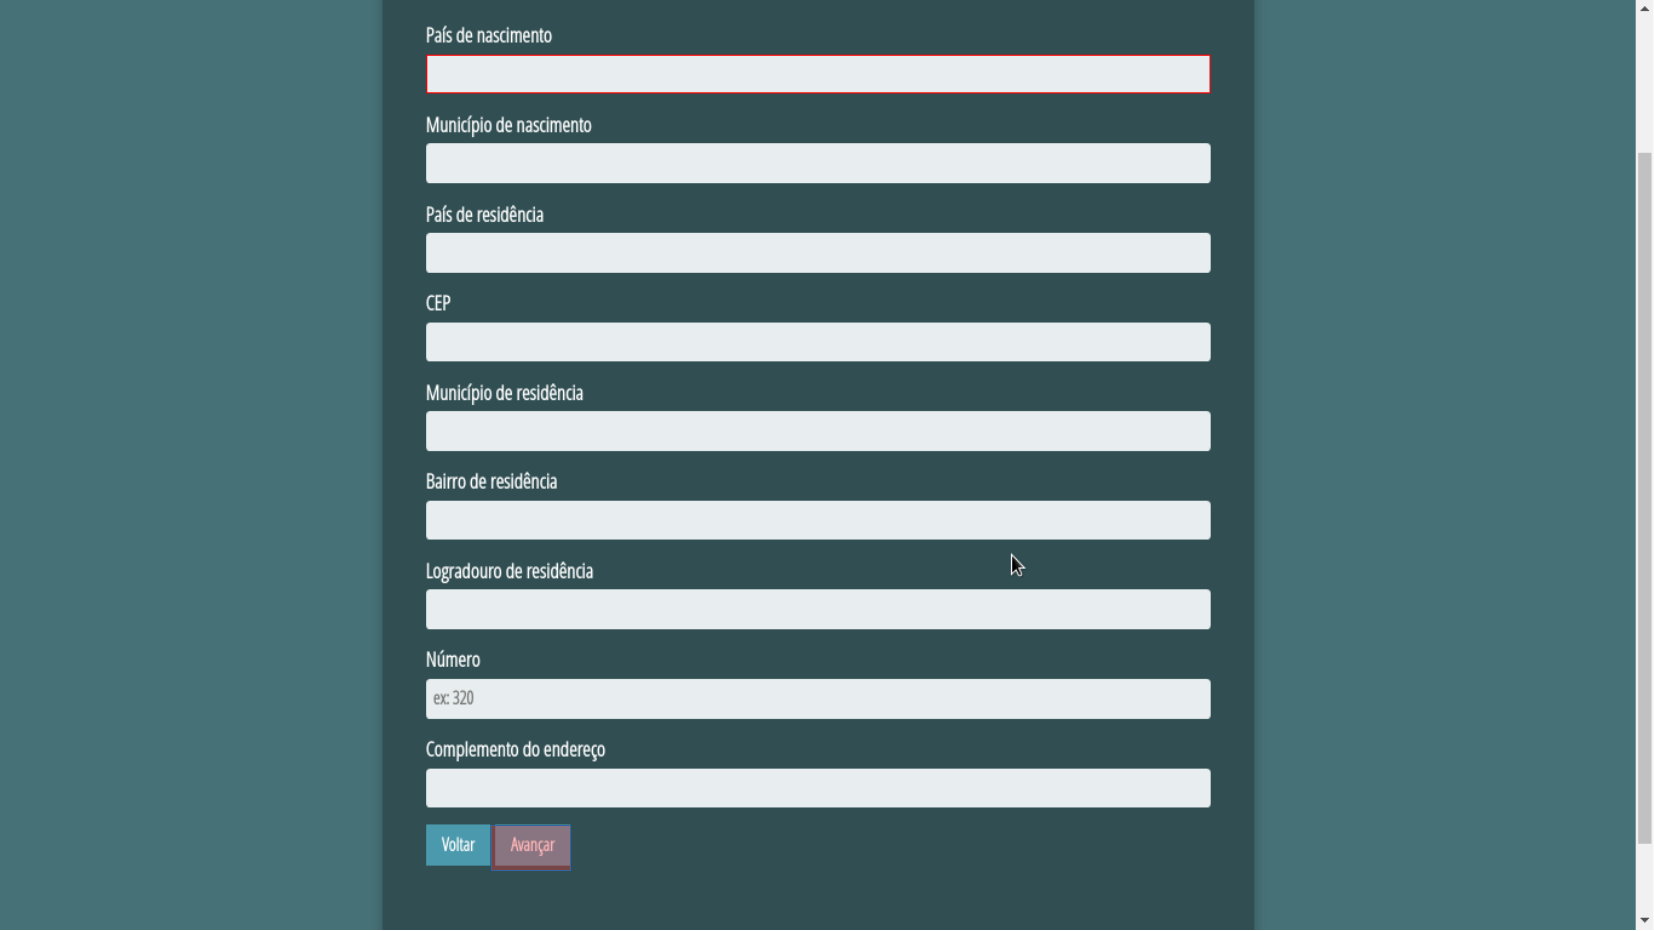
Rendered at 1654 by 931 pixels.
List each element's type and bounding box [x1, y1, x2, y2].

text_box [491, 825, 571, 871]
picture [0, 0, 1654, 930]
